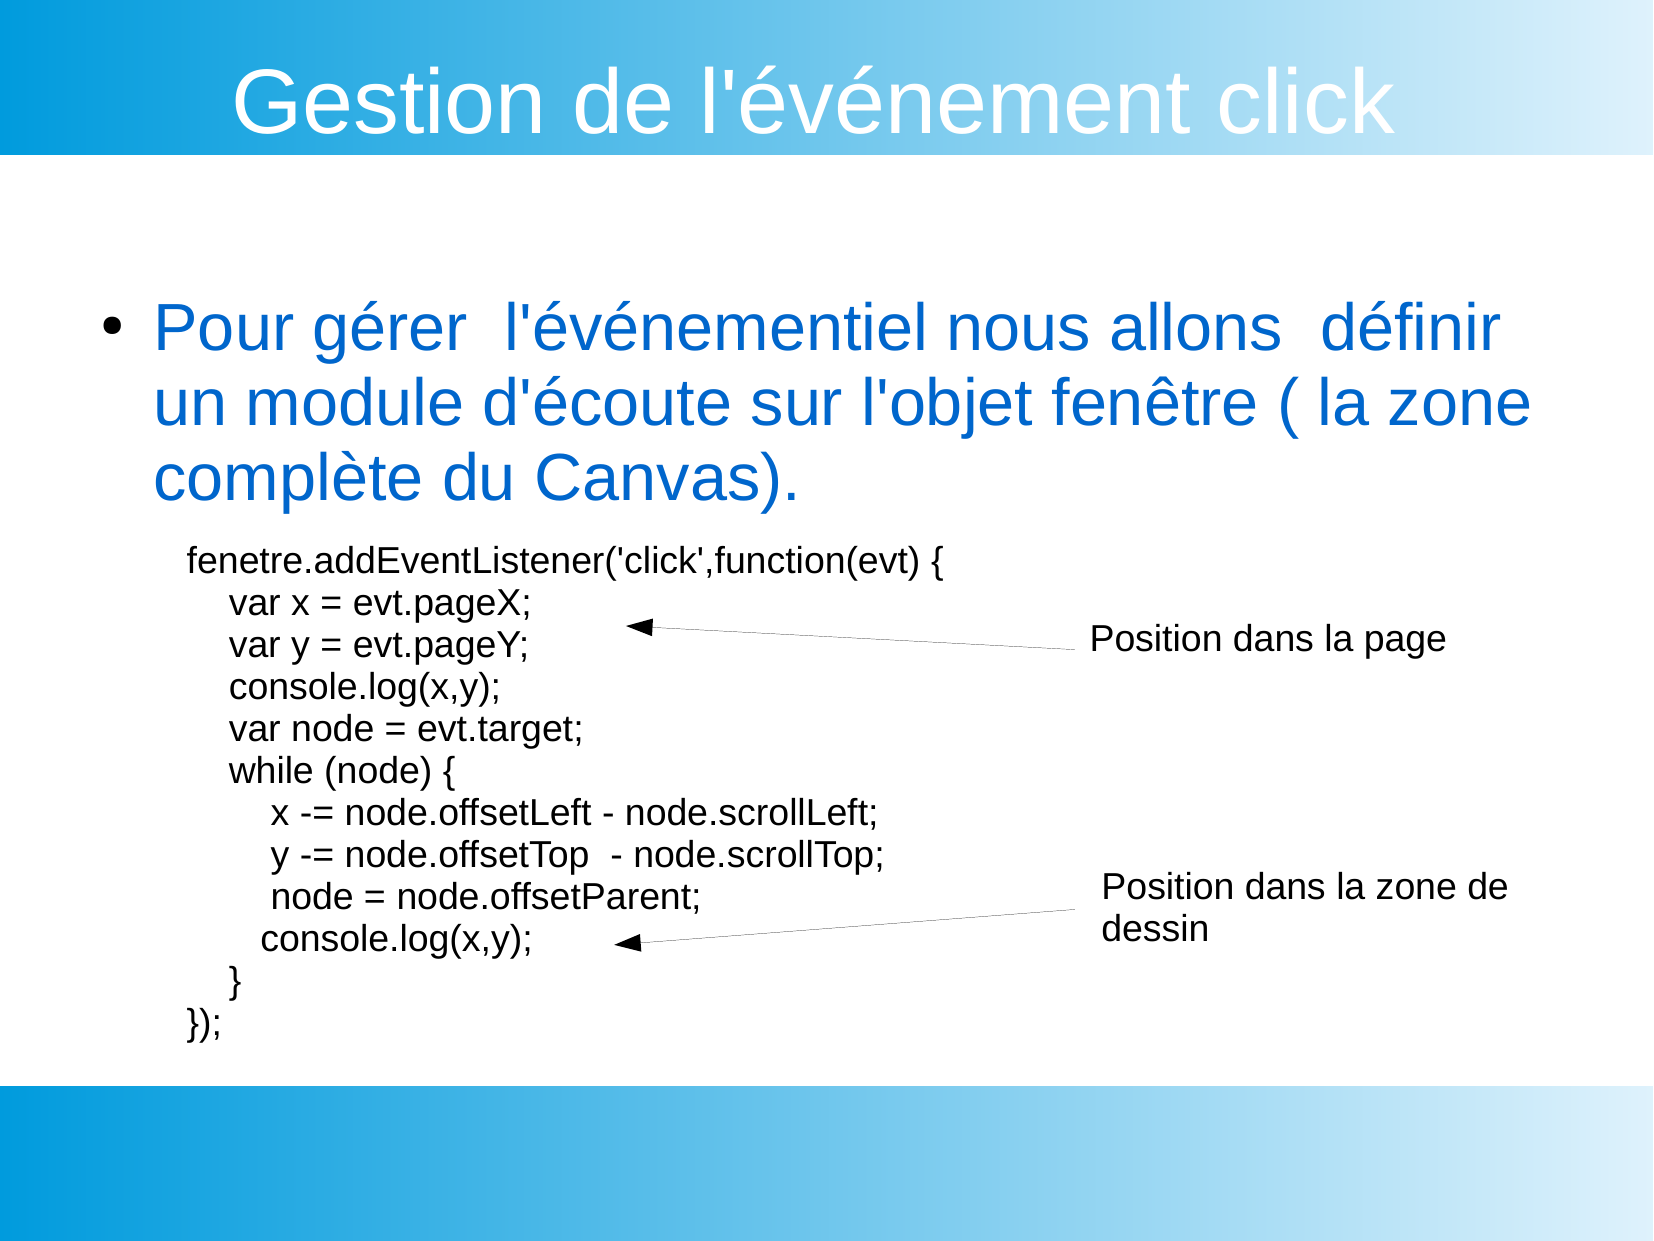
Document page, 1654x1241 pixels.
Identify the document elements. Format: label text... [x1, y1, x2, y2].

title Gestion de l'événement click [82, 49, 1571, 155]
list Pour gérer l'événementiel nous allons définir un module d'écoute sur l'objet fenêtre ( la zone complète du Canvas). [82, 290, 1571, 1010]
text_box Position dans la zone de dessin [1086, 857, 1619, 957]
text_box fenetre.addEventListener('click',function(evt) { var x = evt.pageX; var y = evt.pageY; console.log(x,y); var node = evt.target; while (node) { x -= node.offsetLeft - node.scrollLeft; y -= node.offsetTop - node.scrollTop; node = node.offsetParent; console.log(x,y); } }); [129, 532, 993, 1052]
text_box Position dans la page [1074, 609, 1524, 709]
